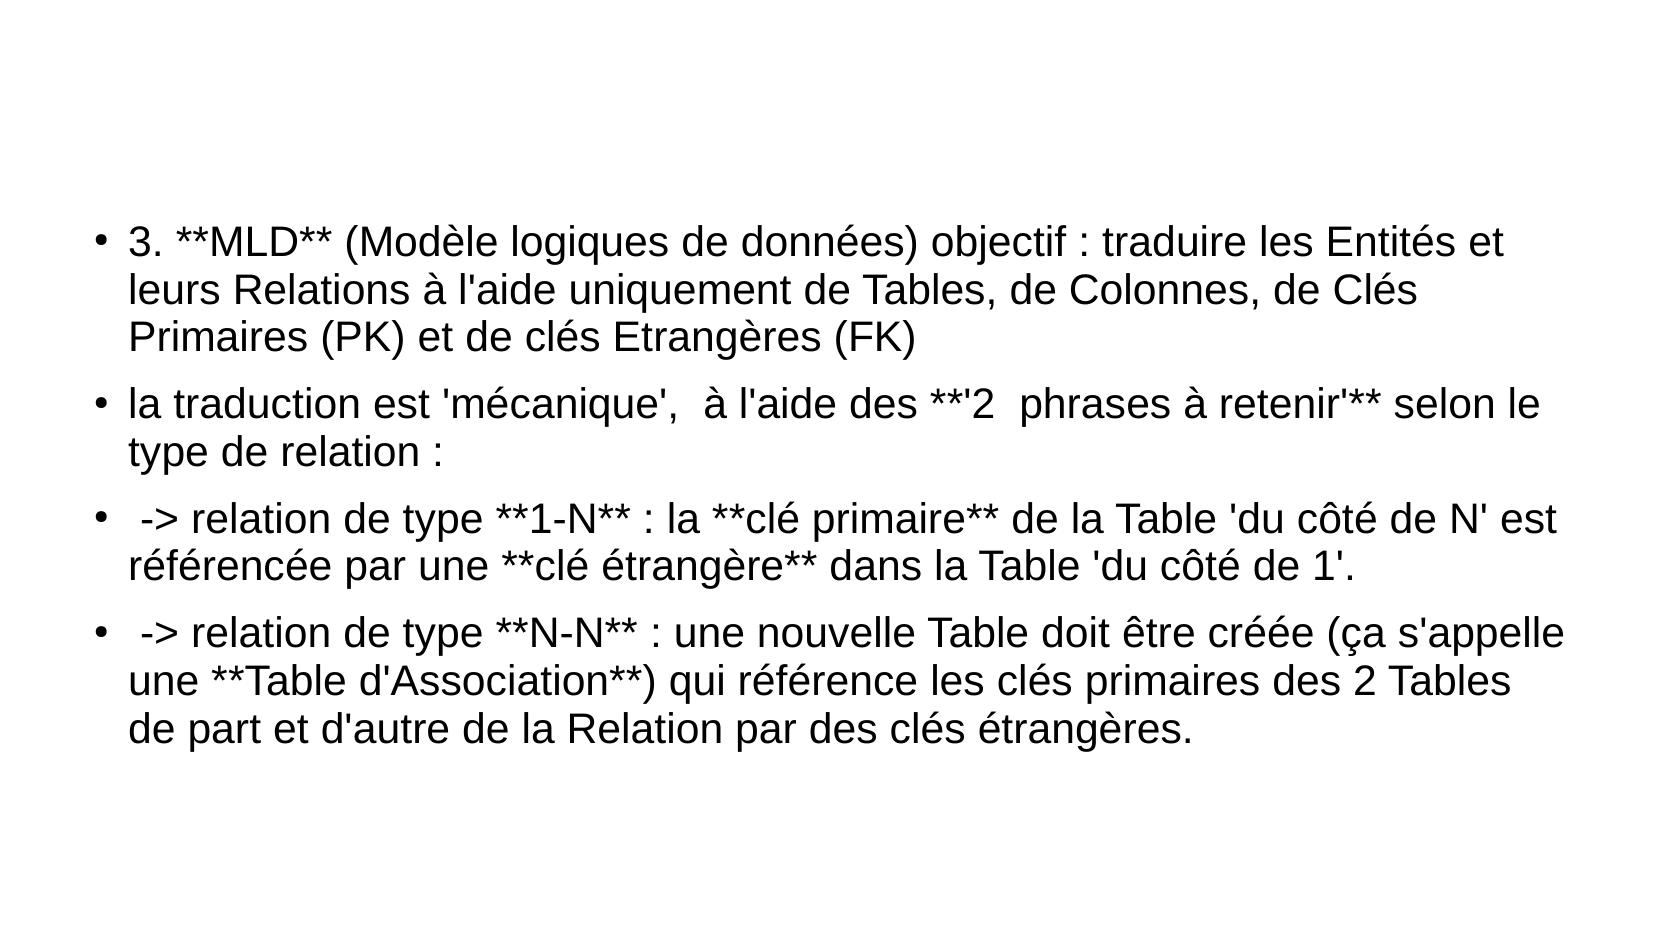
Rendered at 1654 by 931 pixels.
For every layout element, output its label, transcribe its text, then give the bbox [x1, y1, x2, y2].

list 3. **MLD** (Modèle logiques de données) objectif : traduire les Entités et leurs Relations à l'aide uniquement de Tables, de Colonnes, de Clés Primaires (PK) et de clés Etrangères (FK) la traduction est 'mécanique', à l'aide des **'2 phrases à retenir'** selon le type de relation : -> relation de type **1-N** : la **clé primaire** de la Table 'du côté de N' est référencée par une **clé étrangère** dans la Table 'du côté de 1'. -> relation de type **N-N** : une nouvelle Table doit être créée (ça s'appelle une **Table d'Association**) qui référence les clés primaires des 2 Tables de part et d'autre de la Relation par des clés étrangères. [82, 217, 1571, 758]
